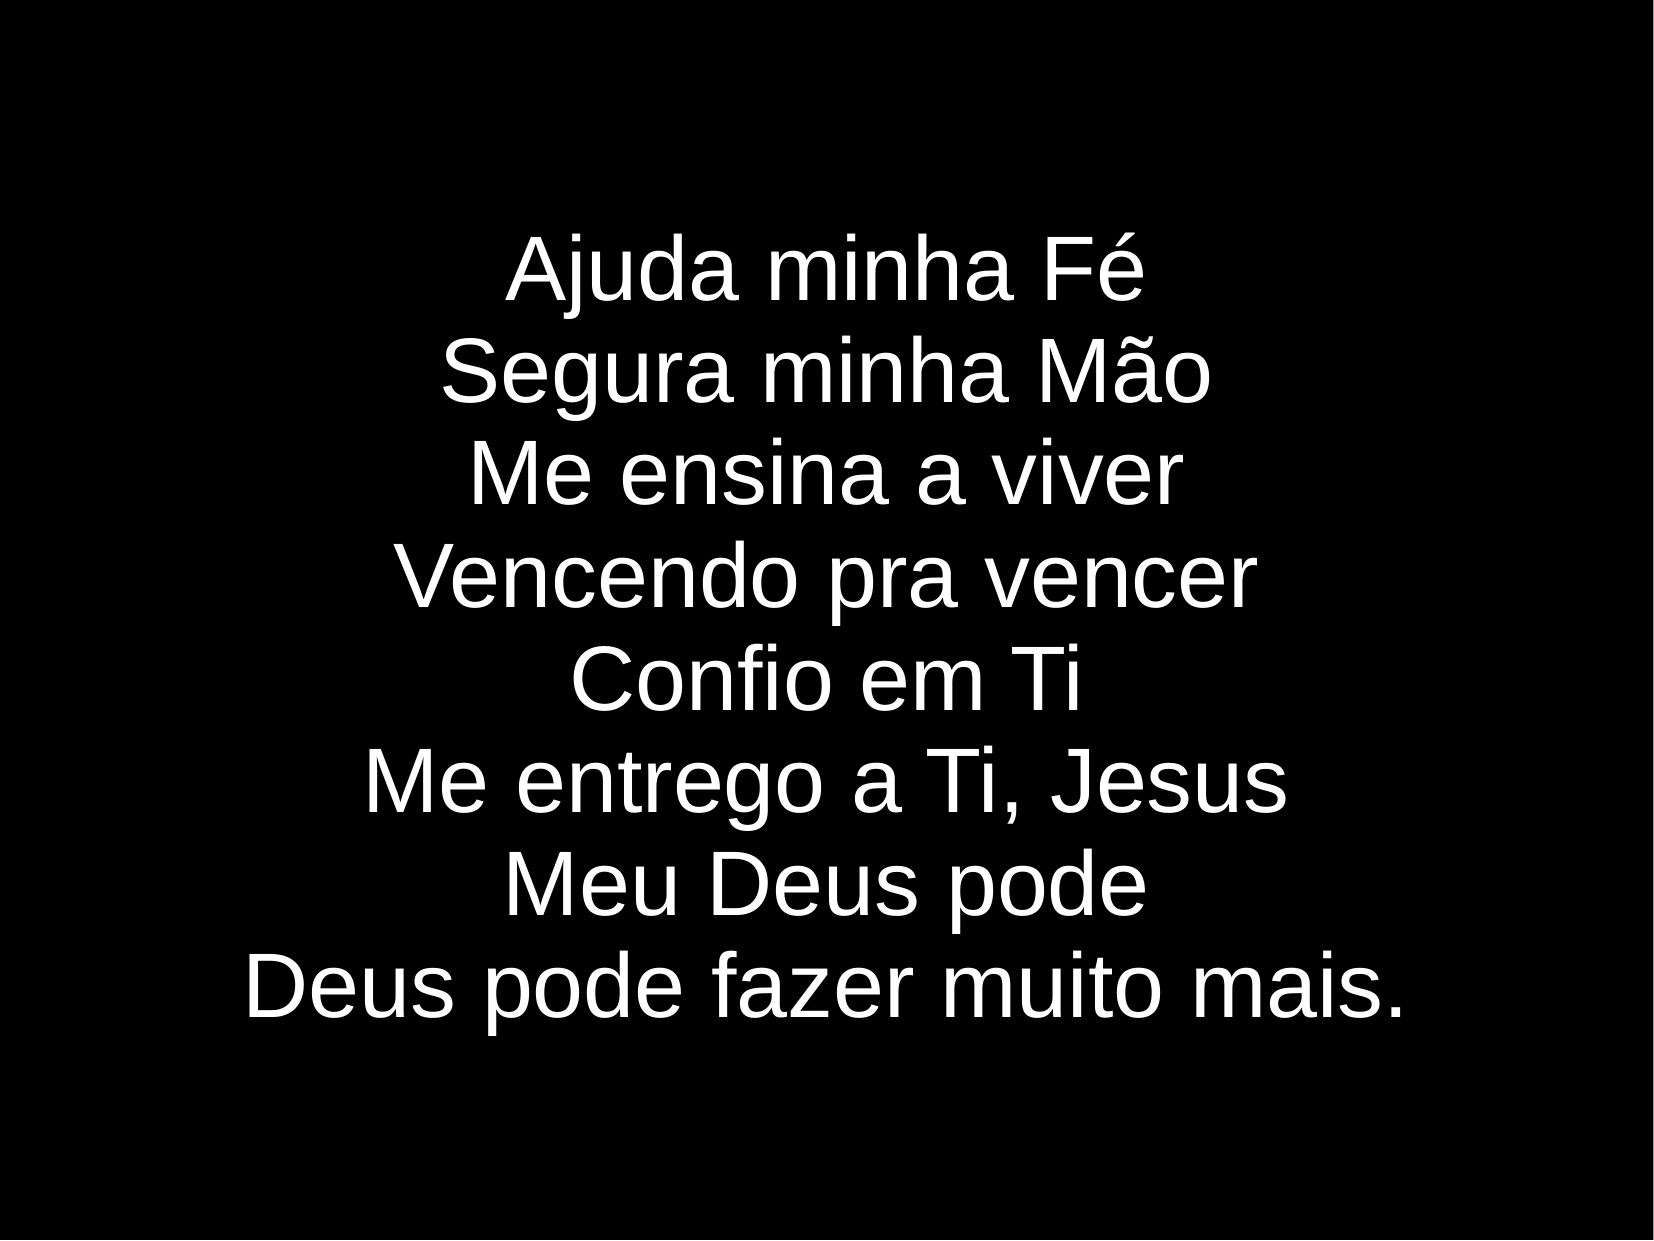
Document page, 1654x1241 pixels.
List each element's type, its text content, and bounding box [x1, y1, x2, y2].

subtitle Ajuda minha Fé Segura minha Mão Me ensina a viver Vencendo pra vencer Confio em Ti Me entrego a Ti, Jesus Meu Deus pode Deus pode fazer muito mais. [59, 49, 1595, 1205]
